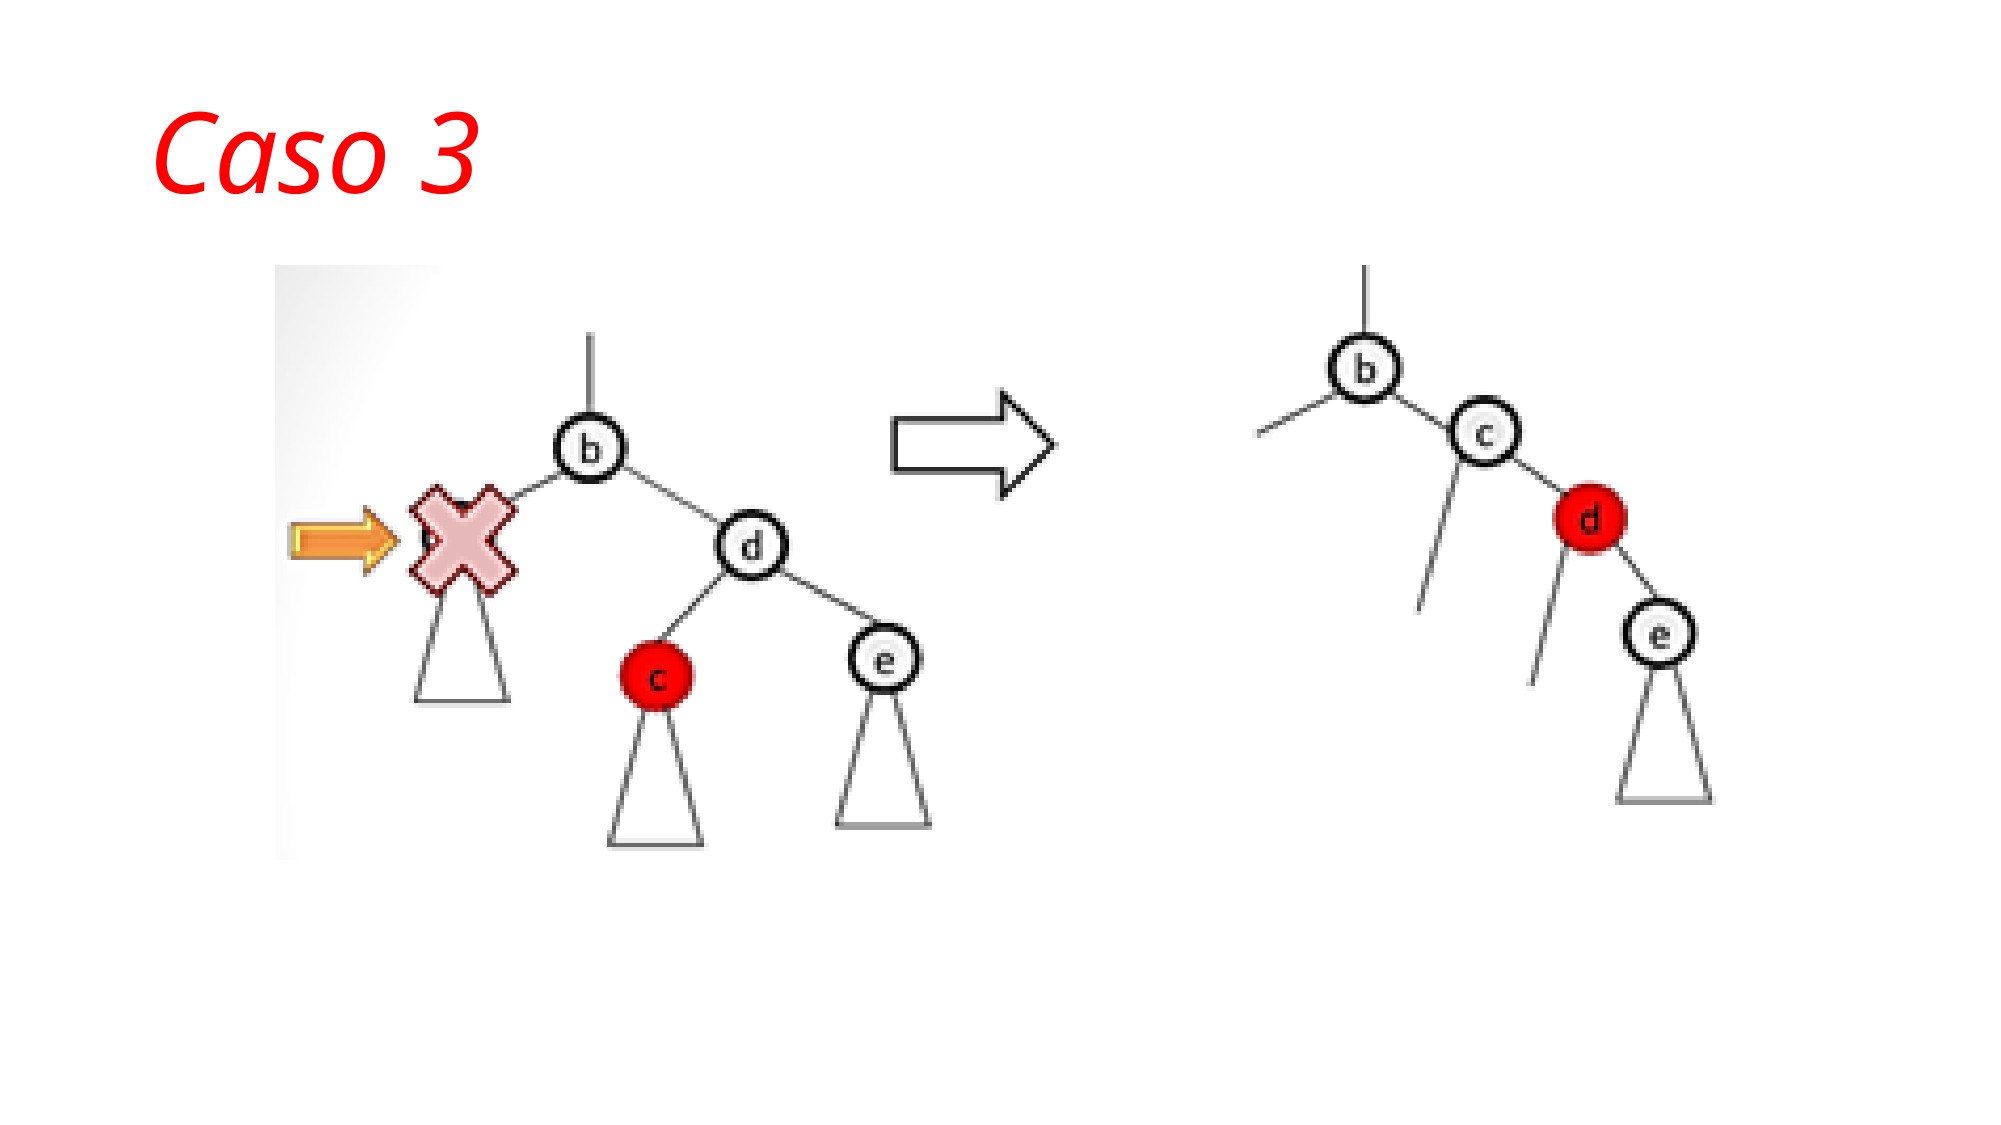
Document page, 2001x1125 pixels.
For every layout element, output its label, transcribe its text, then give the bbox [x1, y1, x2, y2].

text_box Caso 3 [133, 73, 844, 225]
picture [275, 265, 1725, 860]
